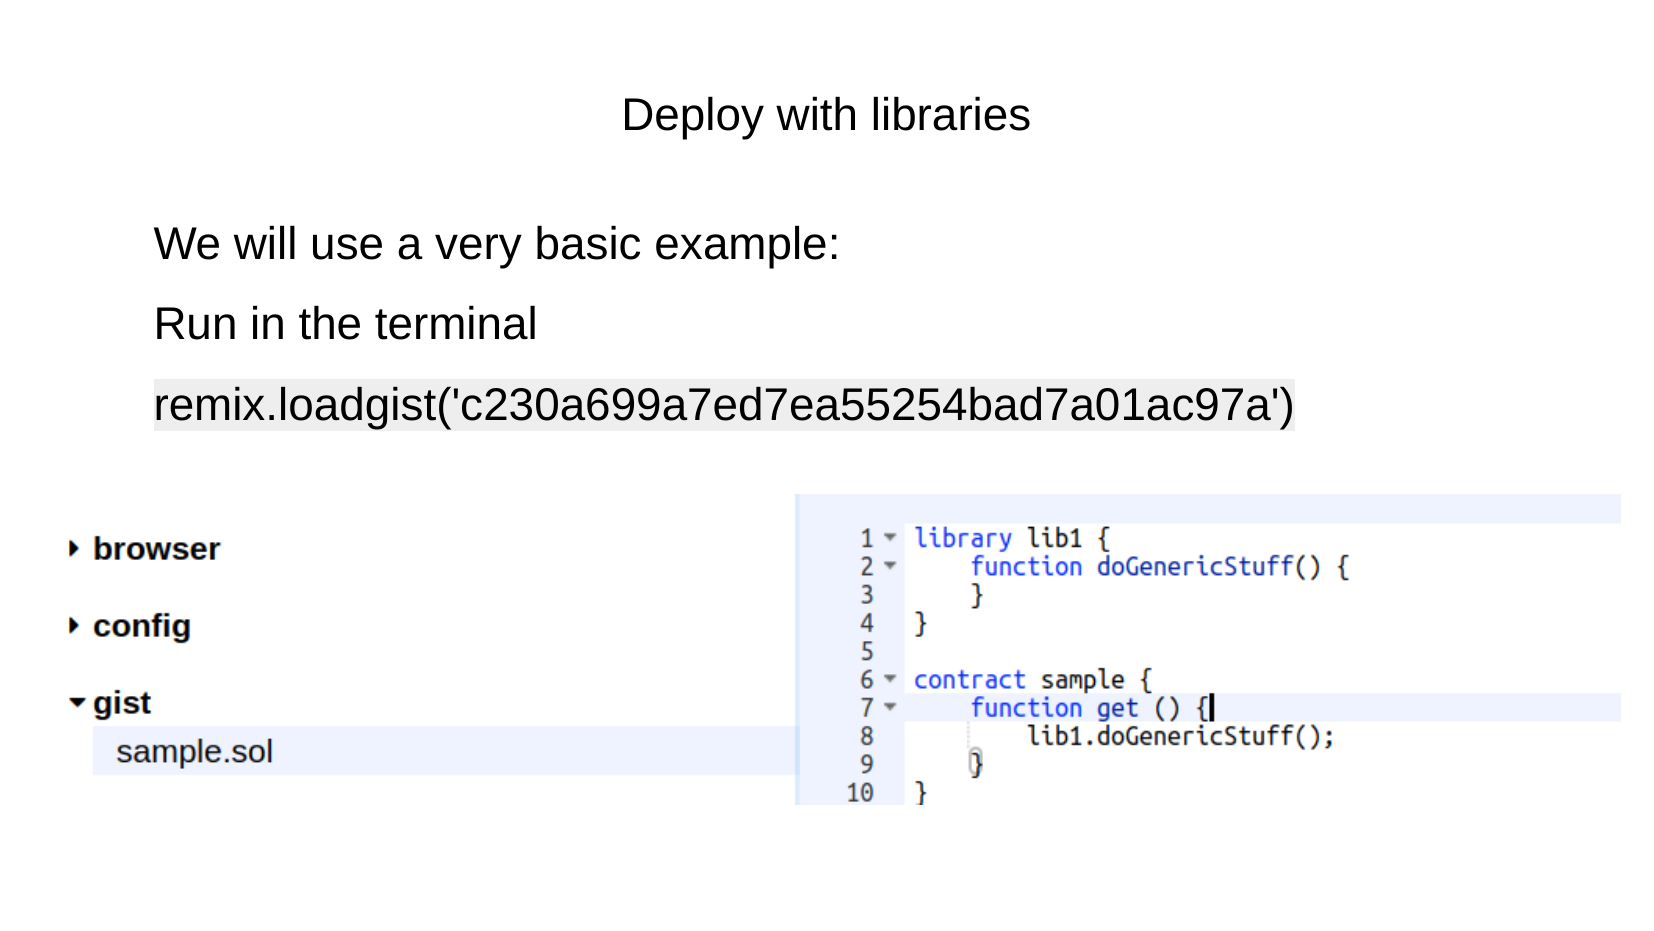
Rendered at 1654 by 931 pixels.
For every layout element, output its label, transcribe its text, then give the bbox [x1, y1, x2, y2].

list We will use a very basic example: Run in the terminal remix.loadgist('c230a699a7ed7ea55254bad7a01ac97a') [82, 217, 1571, 494]
picture [65, 494, 1621, 805]
title Deploy with libraries [82, 37, 1571, 193]
